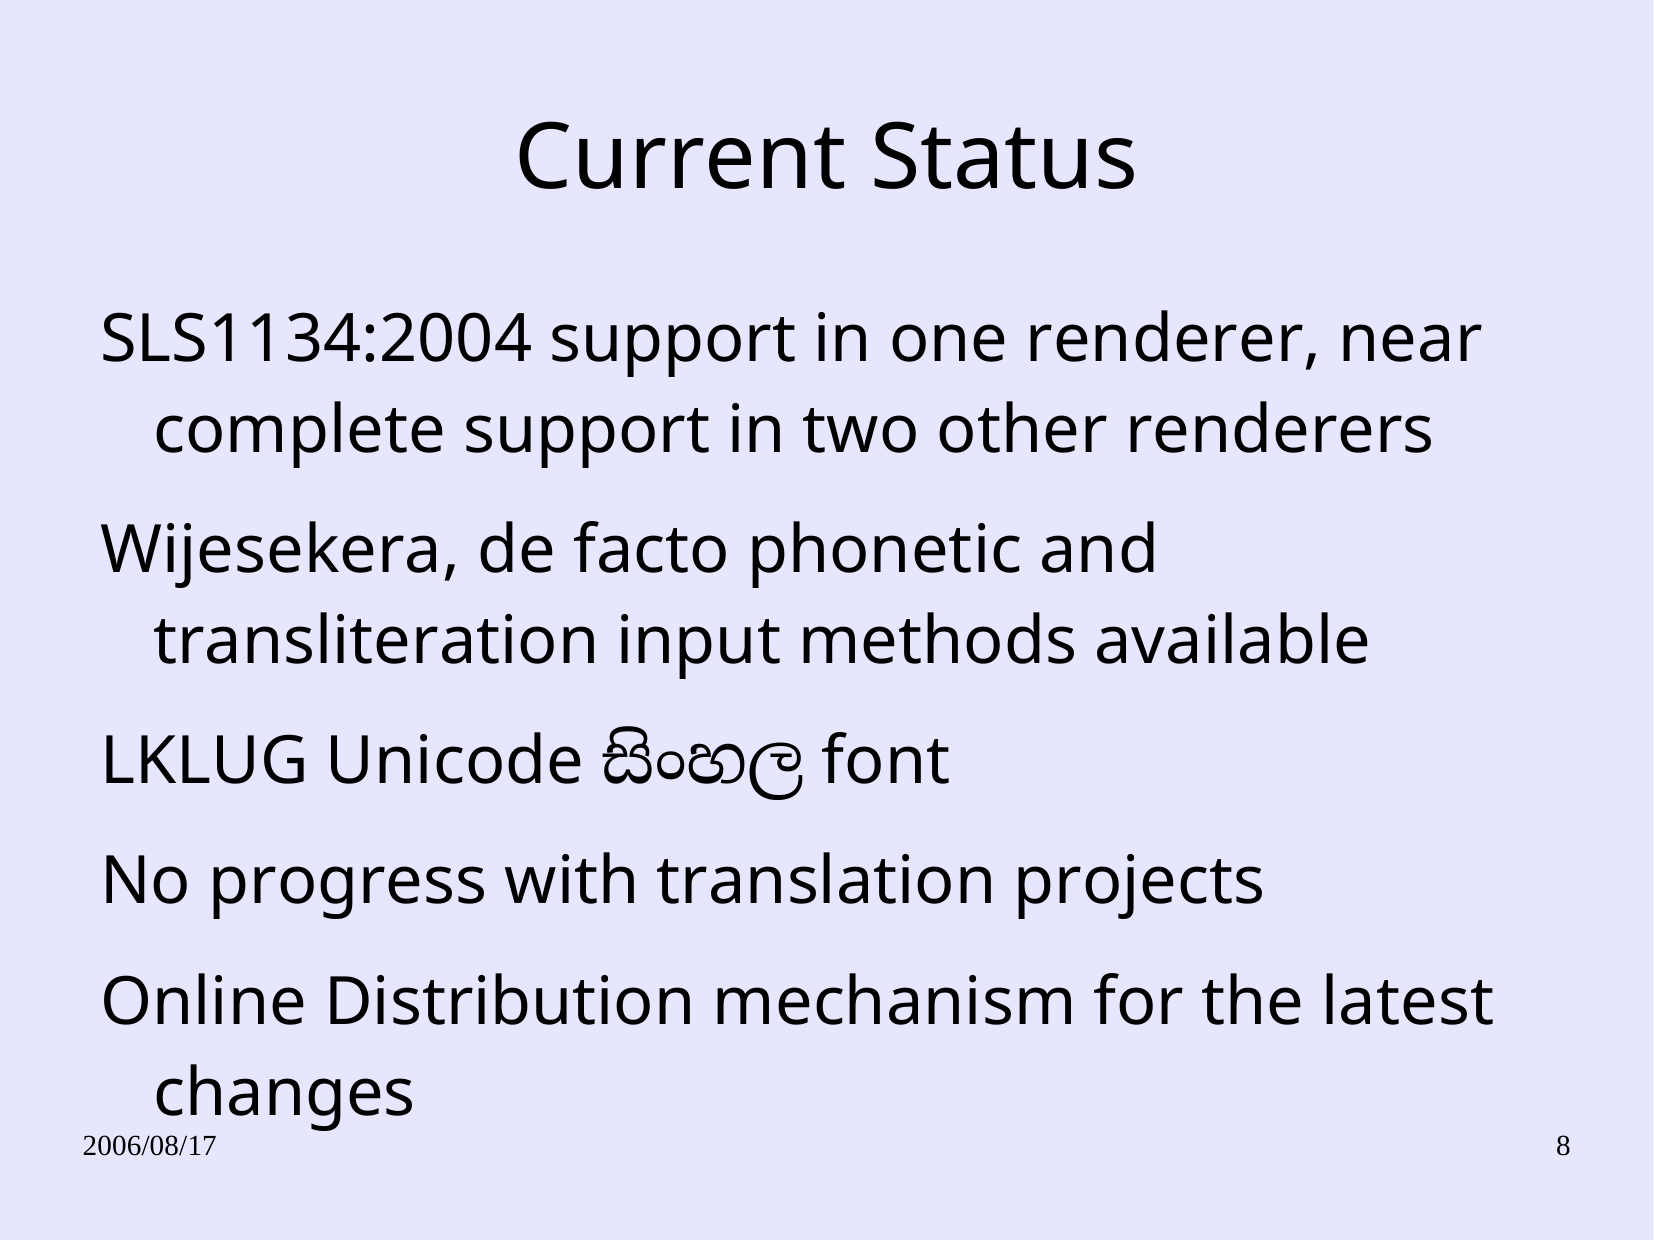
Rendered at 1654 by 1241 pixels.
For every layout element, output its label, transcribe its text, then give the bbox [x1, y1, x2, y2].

title Current Status [82, 49, 1571, 257]
list SLS1134:2004 support in one renderer, near complete support in two other renderers Wijesekera, de facto phonetic and transliteration input methods available LKLUG Unicode සිංහල font No progress with translation projects Online Distribution mechanism for the latest changes [82, 290, 1571, 1109]
